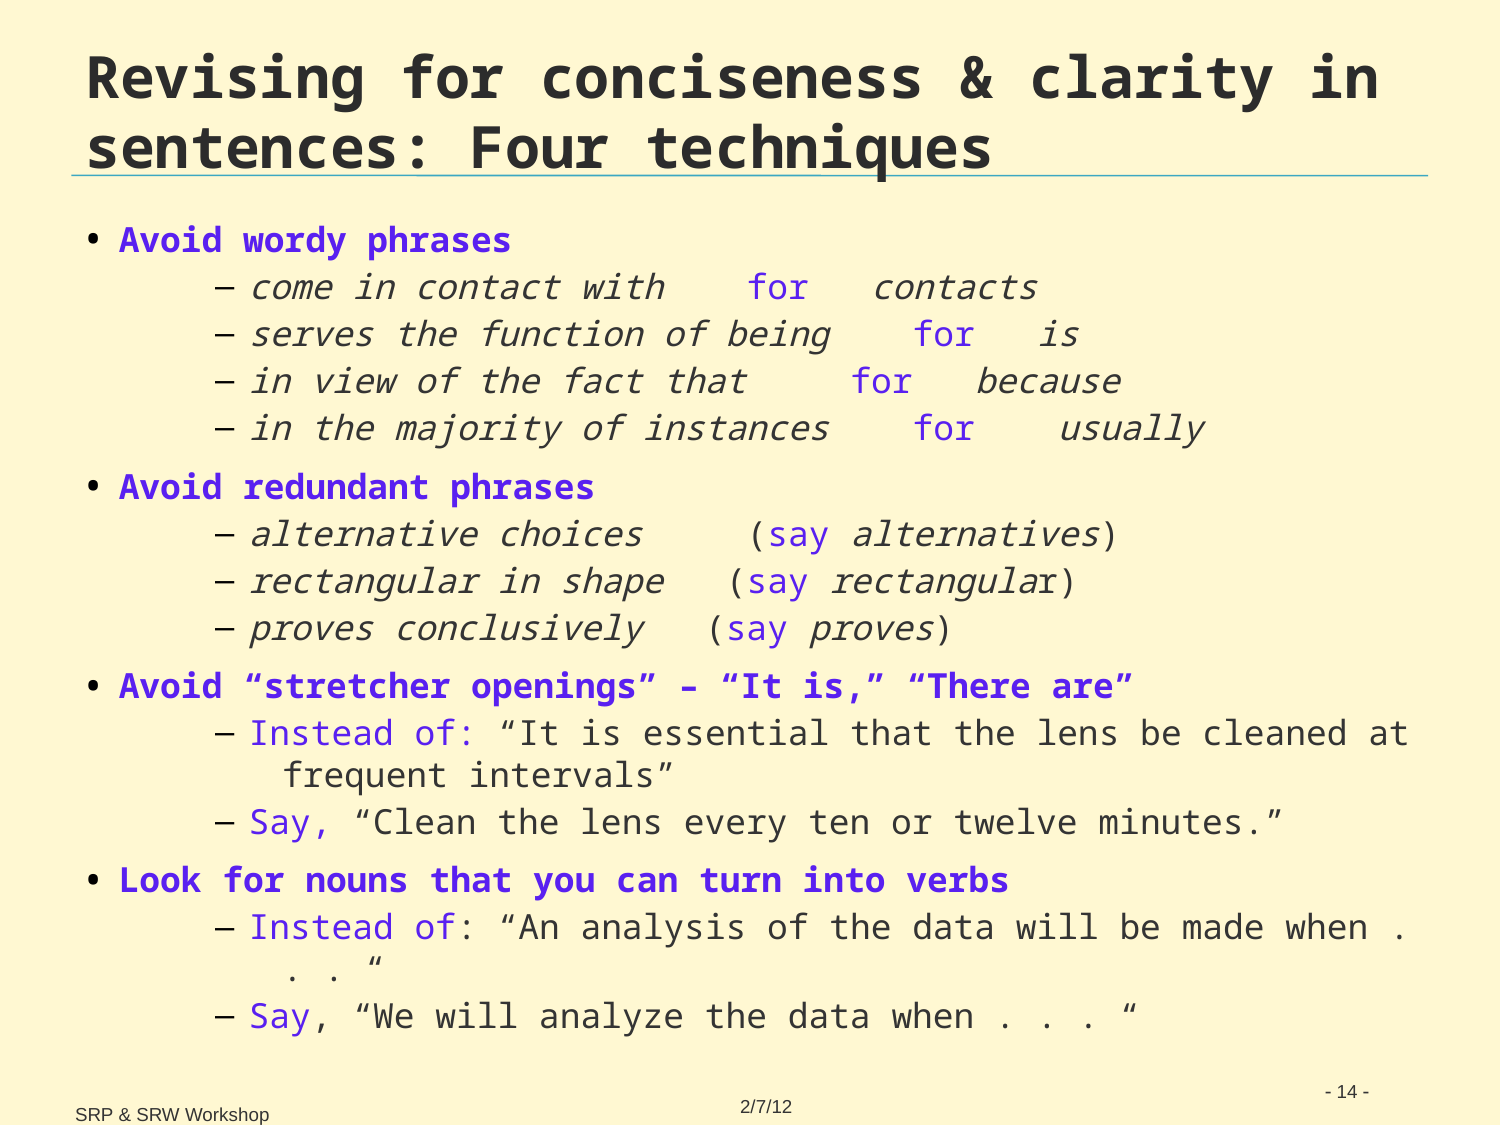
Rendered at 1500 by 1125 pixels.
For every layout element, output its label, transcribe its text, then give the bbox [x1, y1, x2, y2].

list Avoid wordy phrases come in contact with for contacts serves the function of being for is in view of the fact that for because in the majority of instances for usually Avoid redundant phrases alternative choices (say alternatives) rectangular in shape (say rectangular) proves conclusively (say proves) Avoid “stretcher openings” – “It is,” “There are” Instead of: “It is essential that the lens be cleaned at frequent intervals” Say, “Clean the lens every ten or twelve minutes.” Look for nouns that you can turn into verbs Instead of: “An analysis of the data will be made when . . . “ Say, “We will analyze the data when . . . “ [71, 210, 1428, 1051]
text_box   [1325, 1074, 1438, 1125]
title Revising for conciseness & clarity in sentences: Four techniques [71, 34, 1426, 176]
